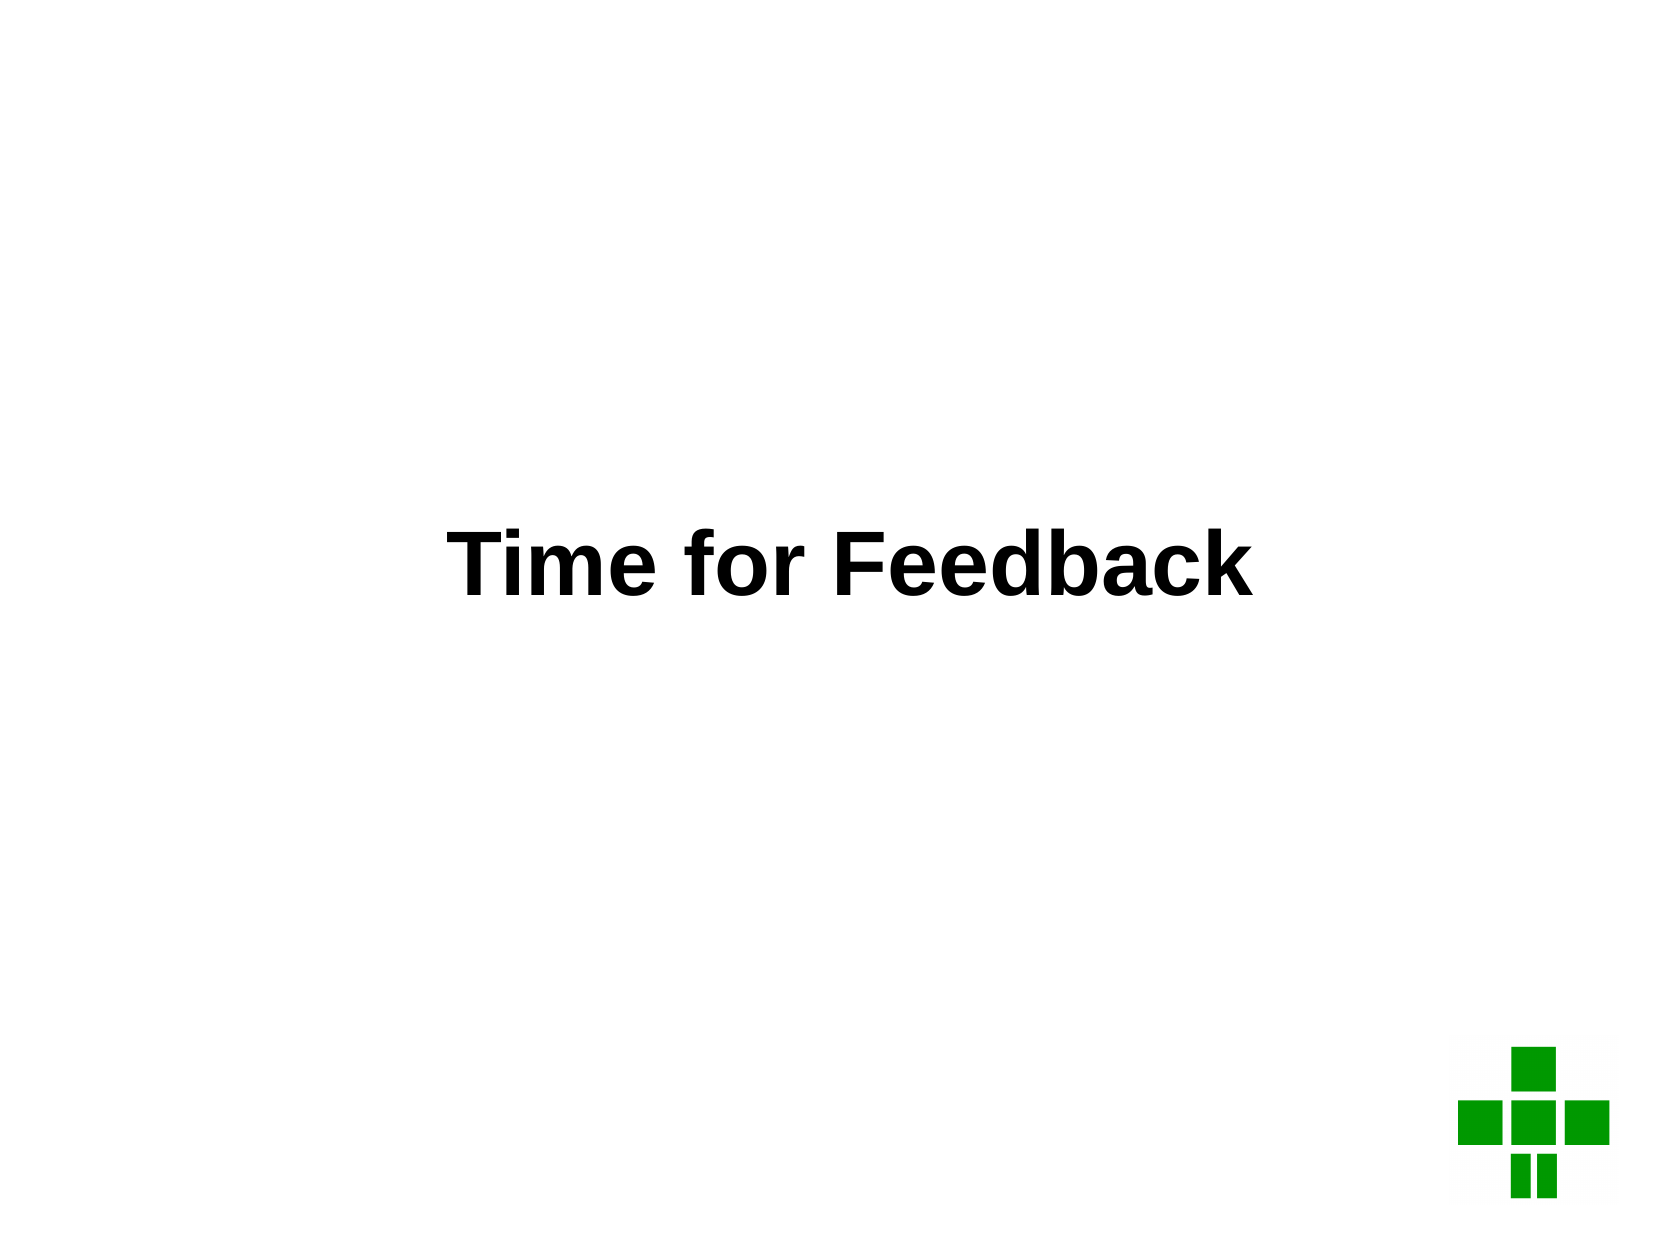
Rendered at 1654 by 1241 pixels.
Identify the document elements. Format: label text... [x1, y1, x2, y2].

title Time for Feedback [106, 460, 1595, 668]
picture [1449, 1035, 1619, 1205]
